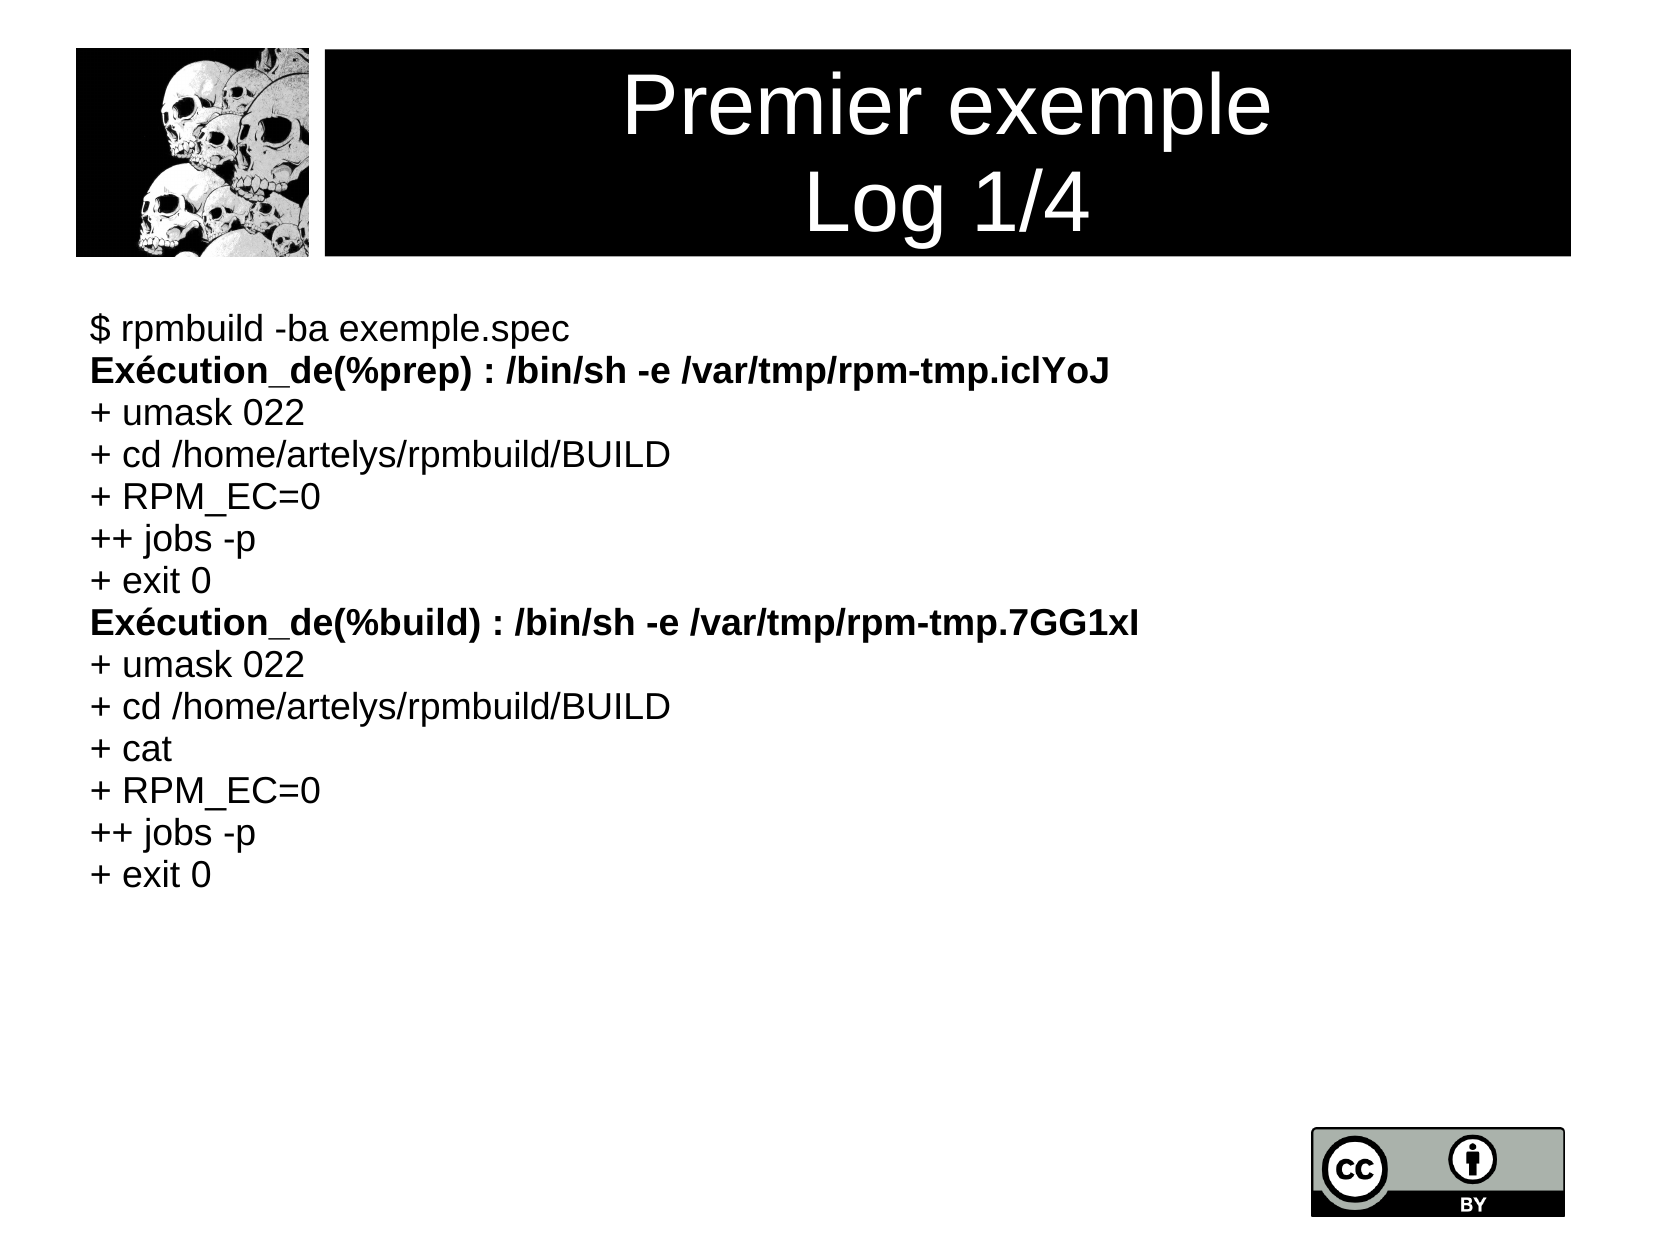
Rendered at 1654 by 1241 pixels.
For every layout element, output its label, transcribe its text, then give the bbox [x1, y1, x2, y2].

text_box $ rpmbuild -ba exemple.spec Exécution_de(%prep) : /bin/sh -e /var/tmp/rpm-tmp.iclYoJ + umask 022 + cd /home/artelys/rpmbuild/BUILD + RPM_EC=0 ++ jobs -p + exit 0 Exécution_de(%build) : /bin/sh -e /var/tmp/rpm-tmp.7GG1xI + umask 022 + cd /home/artelys/rpmbuild/BUILD + cat + RPM_EC=0 ++ jobs -p + exit 0 [75, 300, 1576, 903]
picture [76, 48, 309, 257]
title Premier exemple Log 1/4 [324, 49, 1571, 257]
picture [1311, 1127, 1565, 1217]
